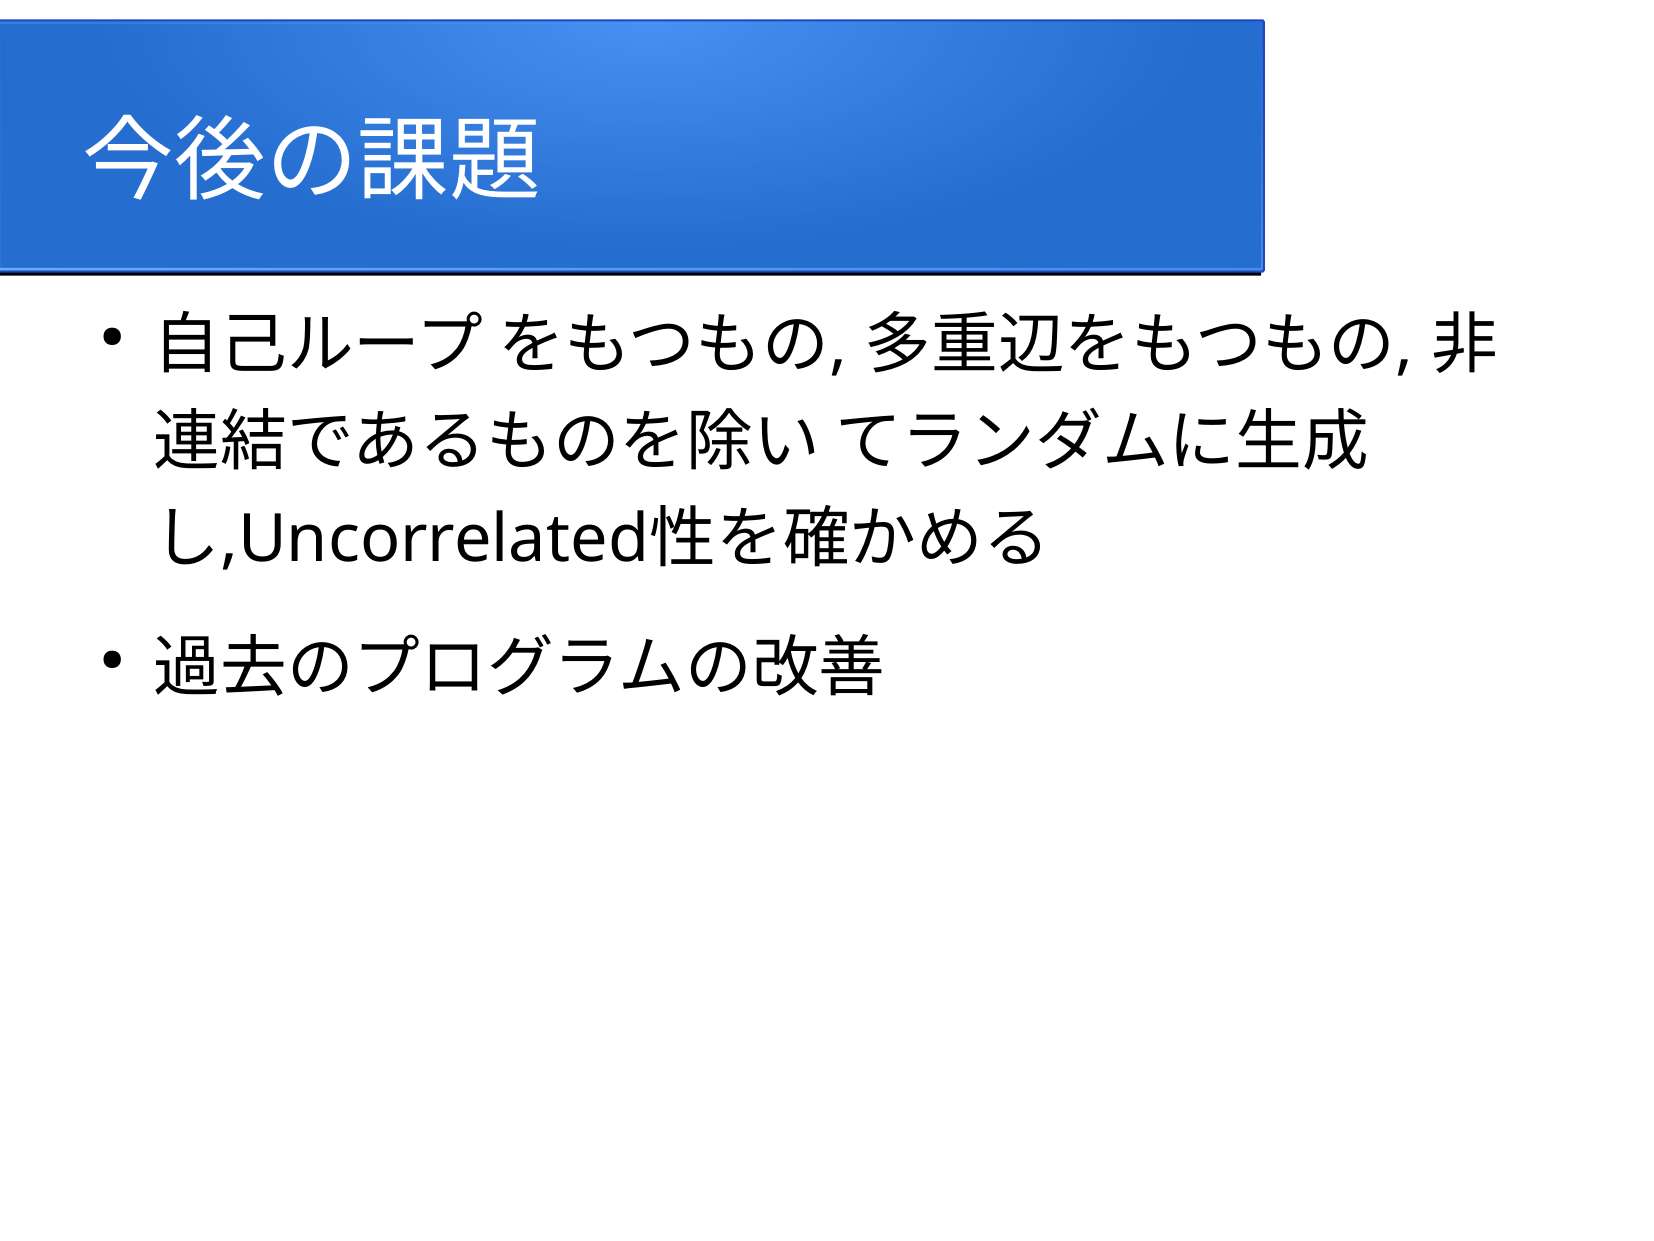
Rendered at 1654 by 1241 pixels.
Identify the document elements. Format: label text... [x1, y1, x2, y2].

list 自己ループ をもつもの, 多重辺をもつもの, 非連結であるものを除い てランダムに生成し,Uncorrelated性を確かめる 過去のプログラムの改善 [82, 290, 1538, 1010]
title 今後の課題 [82, 49, 1250, 257]
